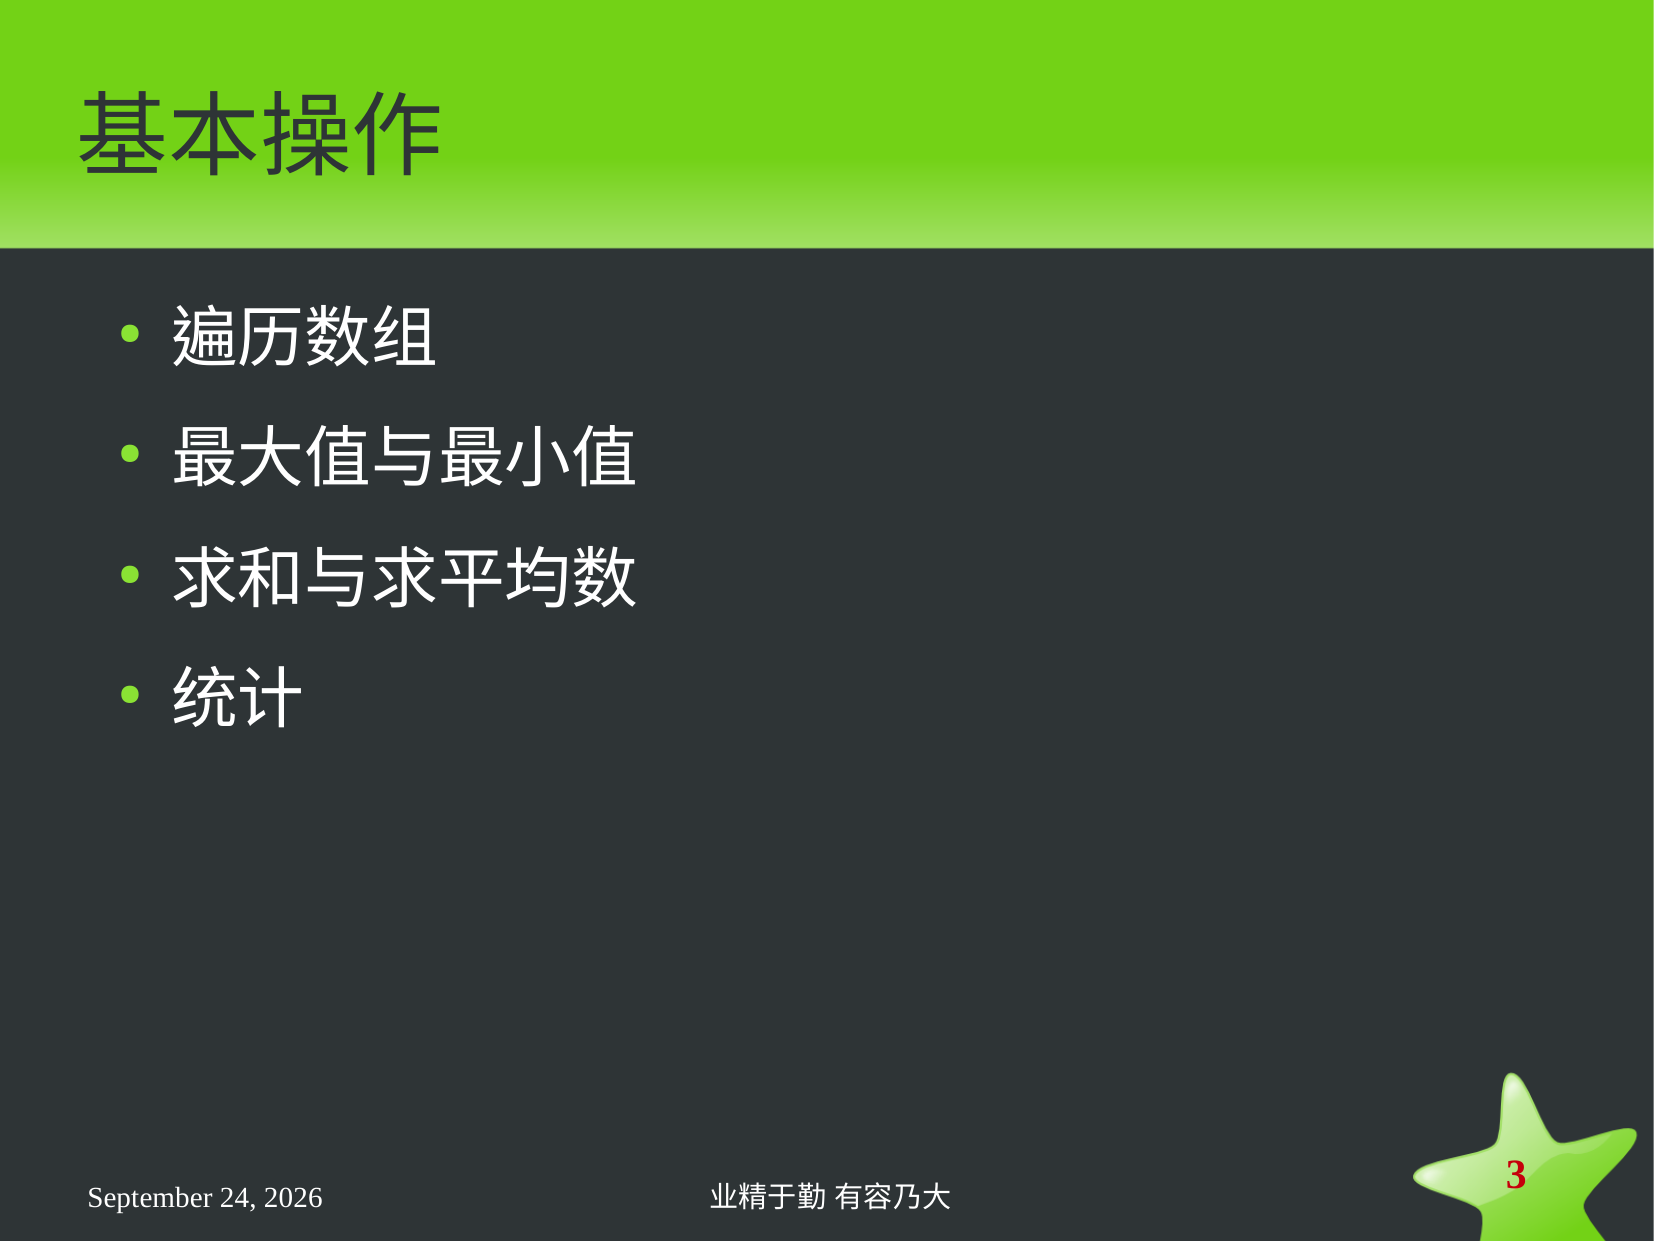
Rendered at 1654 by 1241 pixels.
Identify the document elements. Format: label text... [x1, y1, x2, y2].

picture [0, 0, 1654, 1241]
title 基本操作 [76, 29, 1565, 237]
list 遍历数组 最大值与最小值 求和与求平均数 统计 [82, 290, 1571, 1109]
